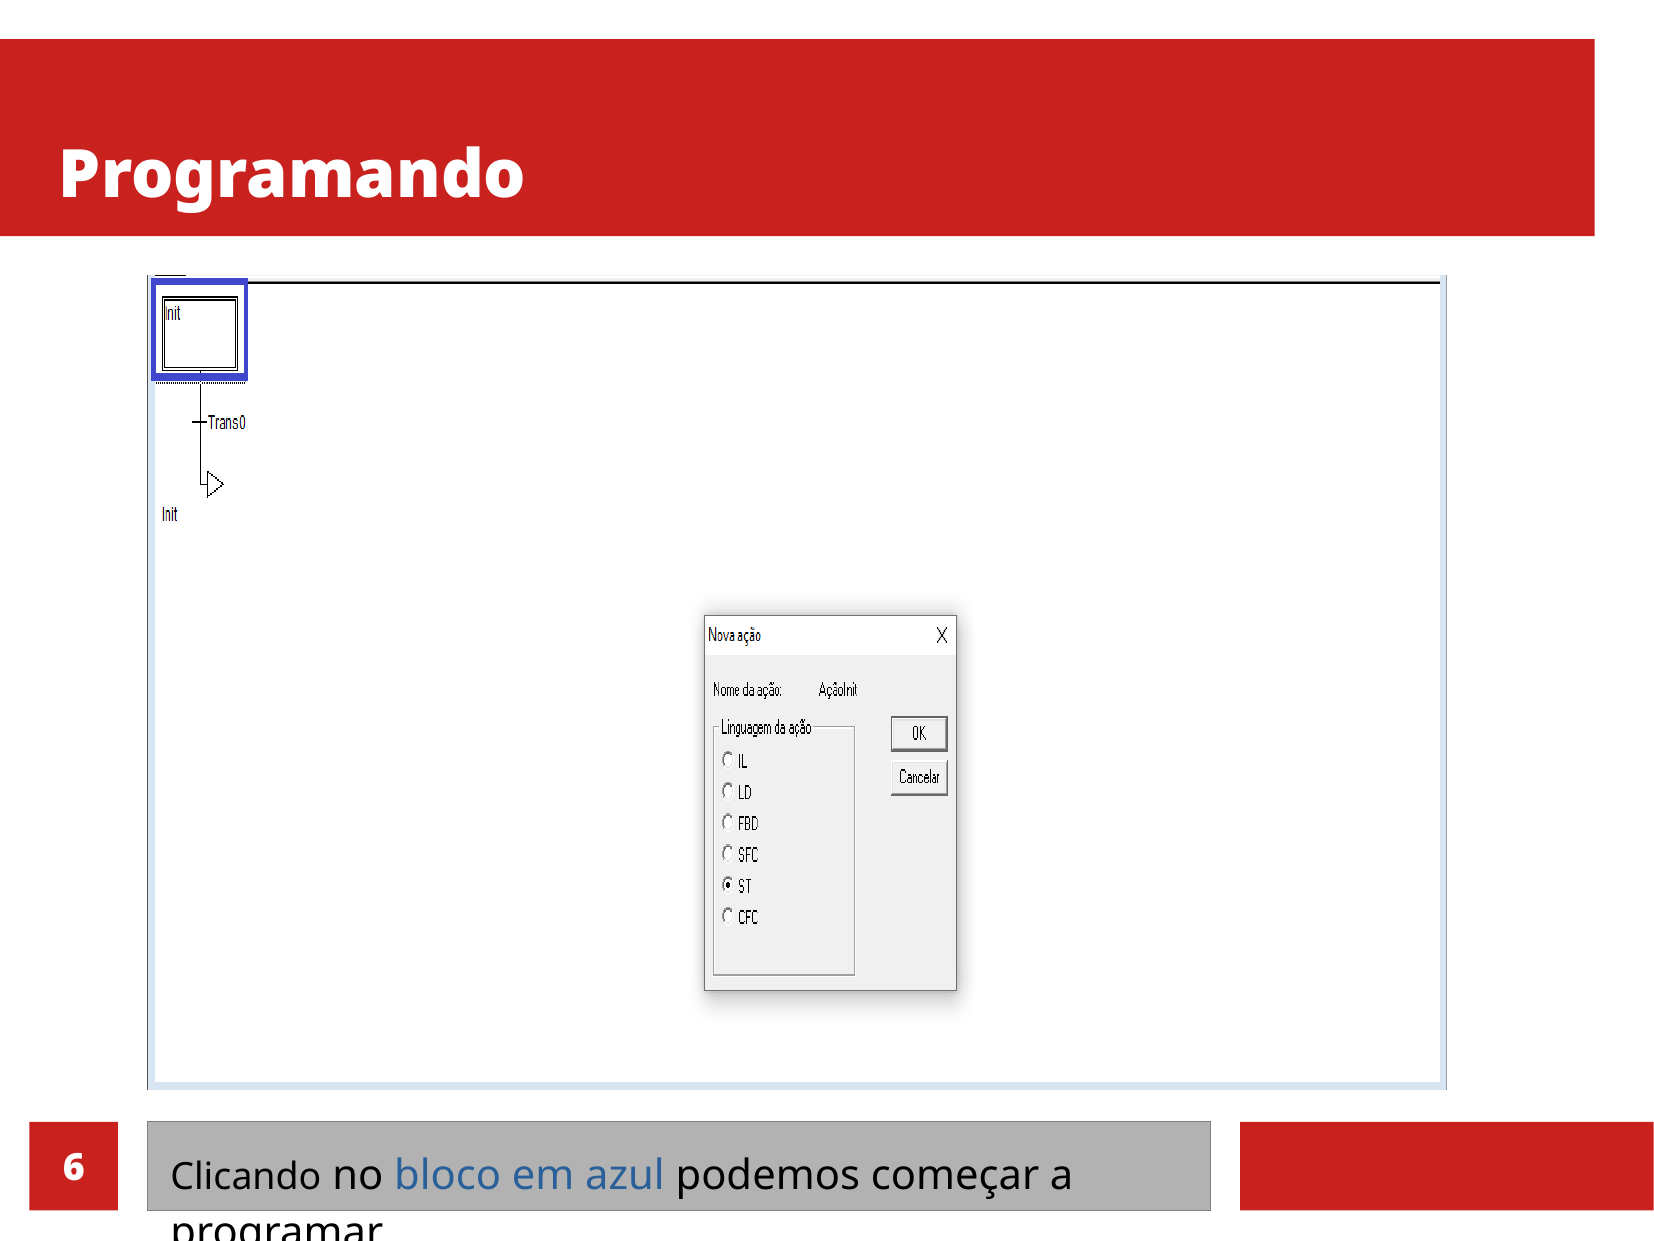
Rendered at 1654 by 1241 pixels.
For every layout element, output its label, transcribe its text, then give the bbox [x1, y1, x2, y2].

title Programando [58, 58, 1595, 217]
picture [147, 275, 1447, 1090]
text_box Clicando no bloco em azul podemos começar a programar [155, 1137, 1197, 1241]
